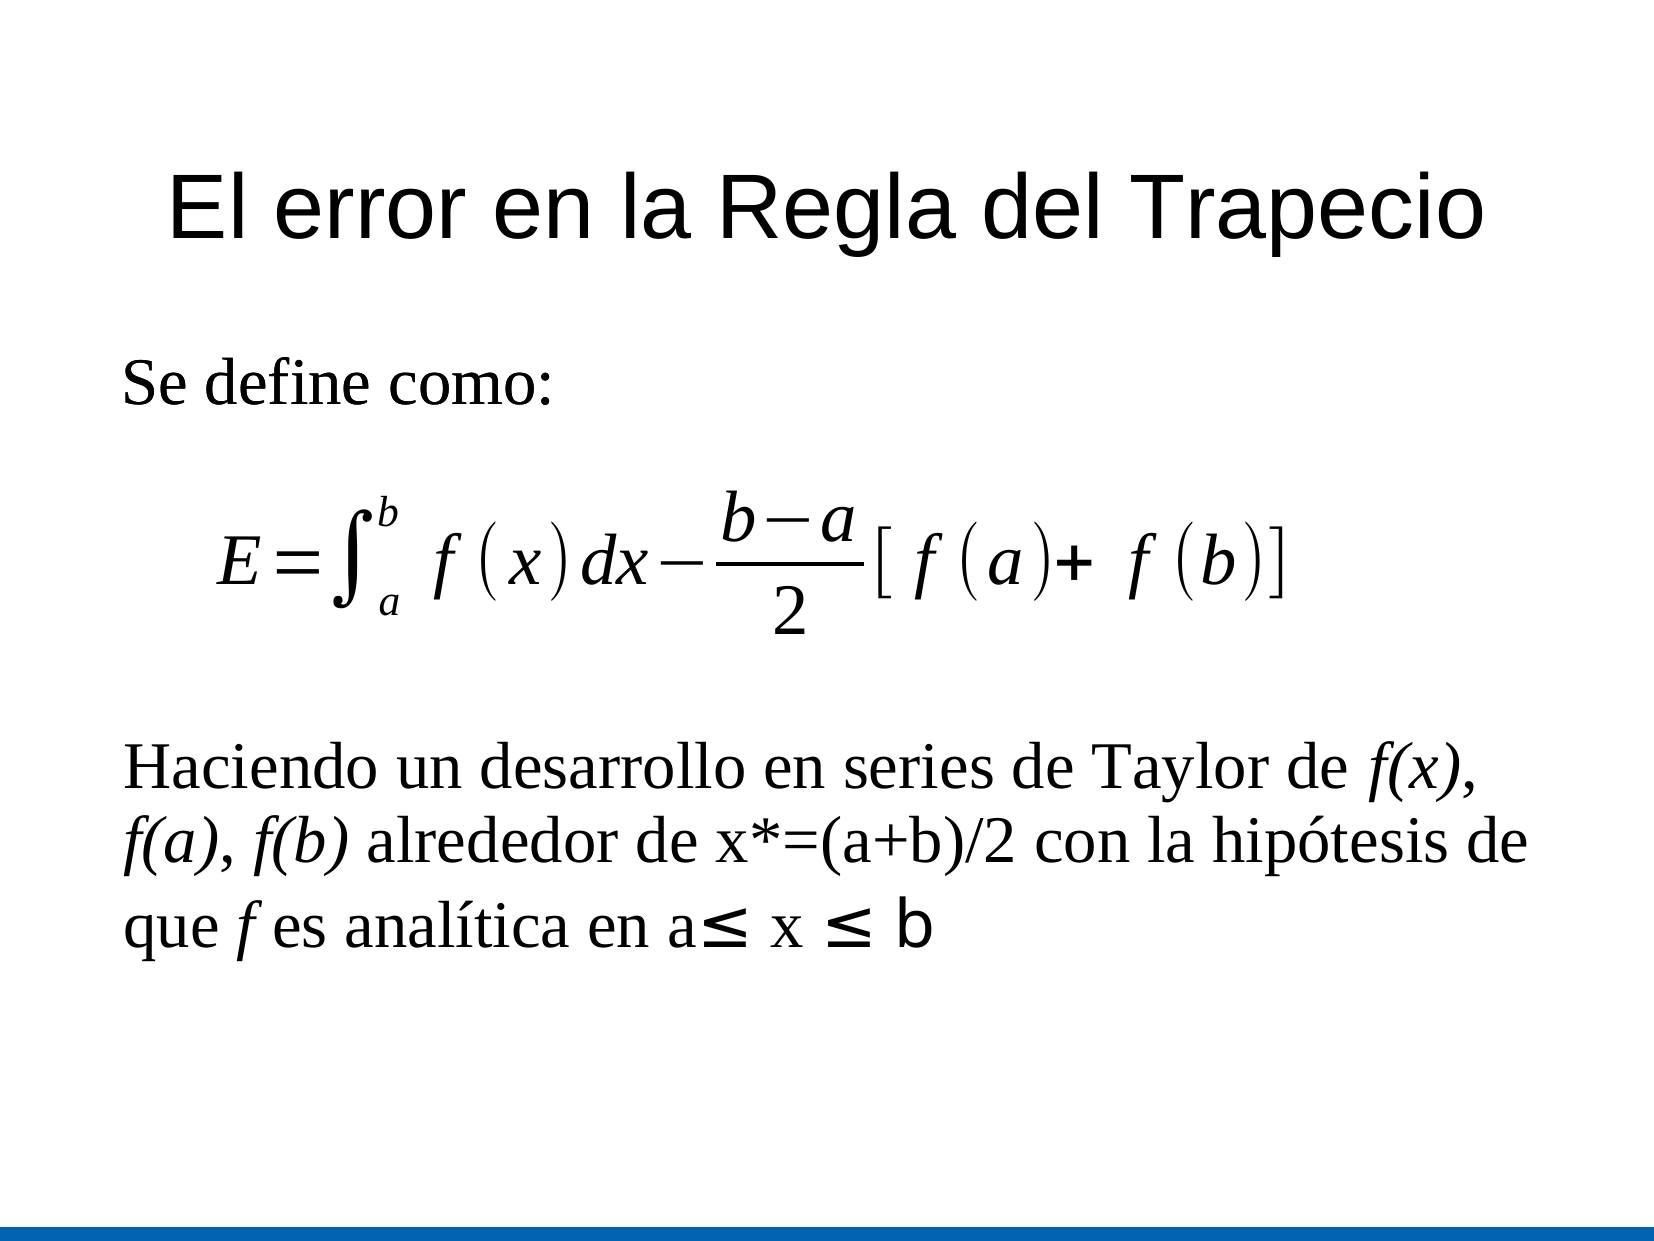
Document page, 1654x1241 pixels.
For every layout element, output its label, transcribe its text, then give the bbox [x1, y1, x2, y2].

title El error en la Regla del Trapecio [121, 102, 1534, 310]
list Haciendo un desarrollo en series de Taylor de f(x), f(a), f(b) alrededor de x*=(a+b)/2 con la hipótesis de que f es analítica en a≤ x ≤ b [123, 728, 1536, 972]
list Se define como: [121, 344, 1534, 473]
chart [206, 477, 1295, 650]
